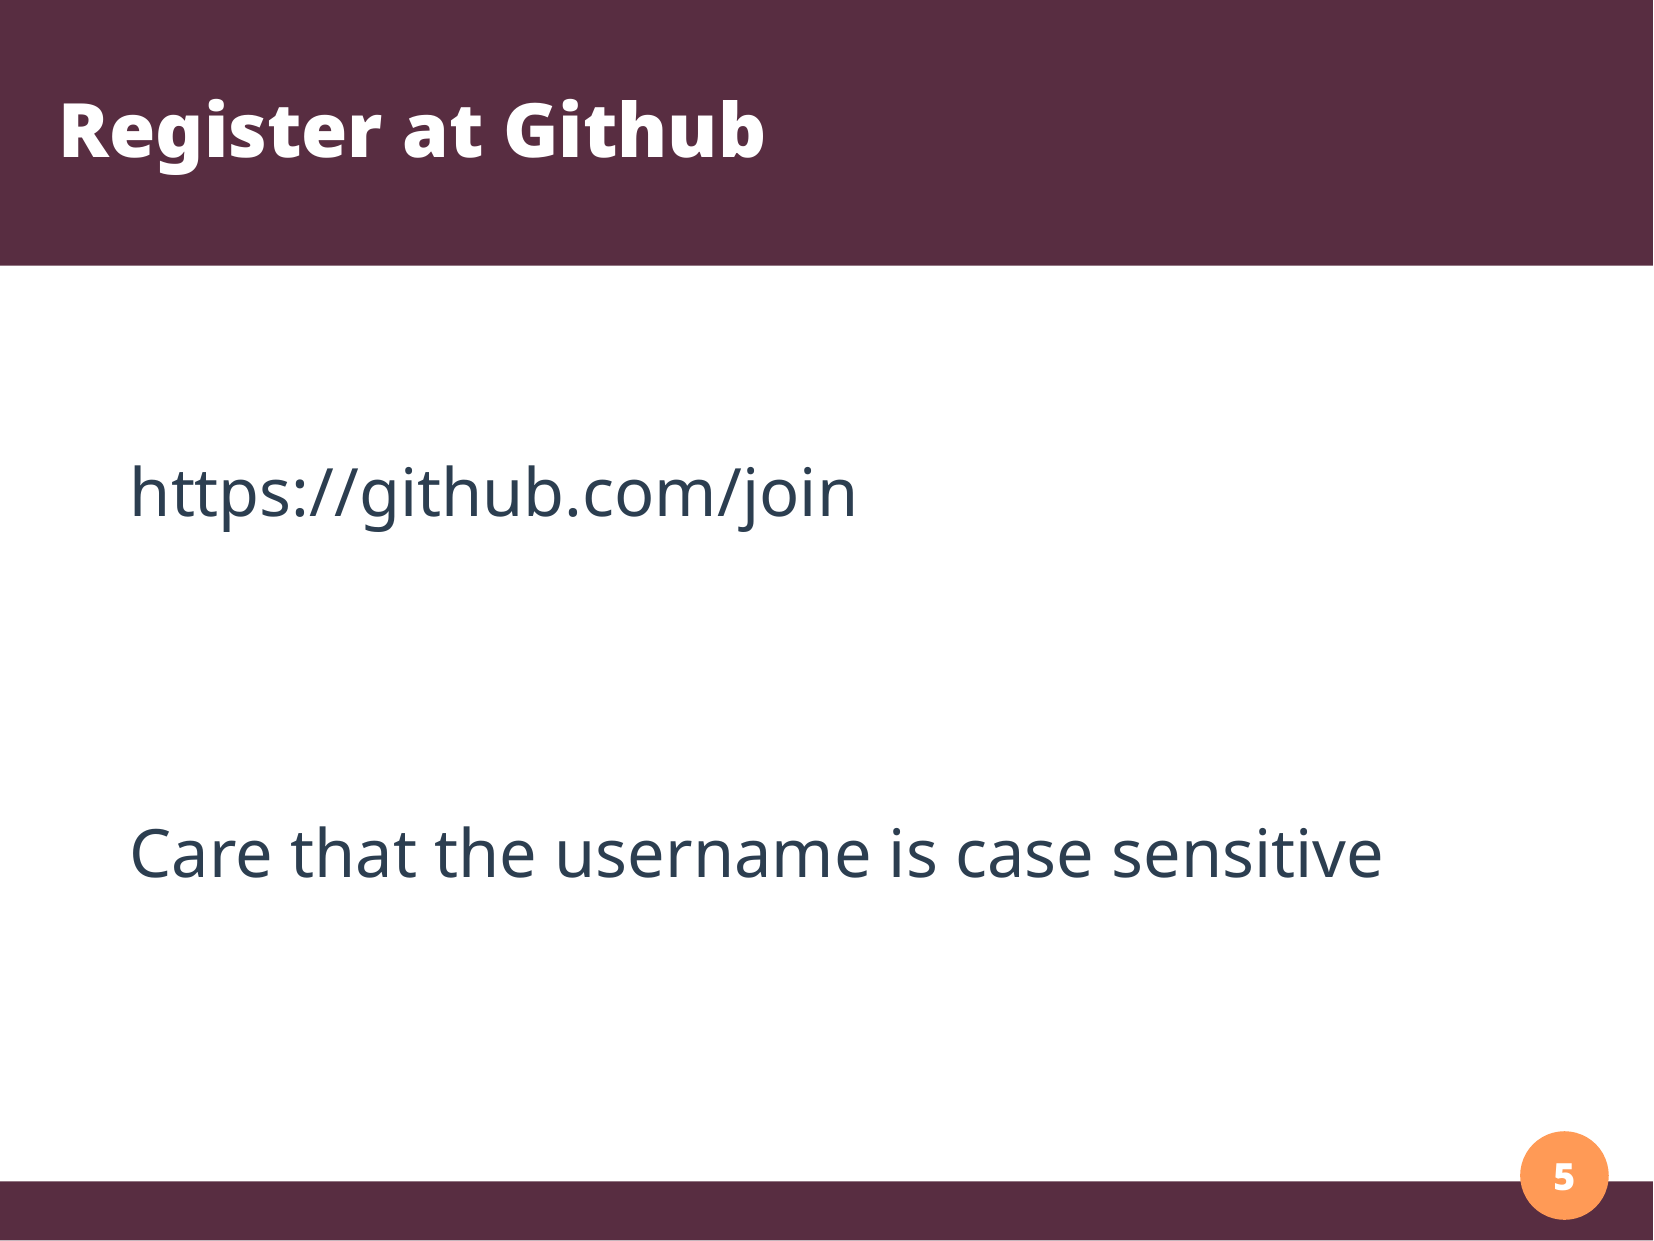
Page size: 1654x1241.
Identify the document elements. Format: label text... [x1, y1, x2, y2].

title Register at Github [58, 49, 1594, 207]
list https://github.com/join Care that the username is case sensitive [58, 324, 1594, 1152]
